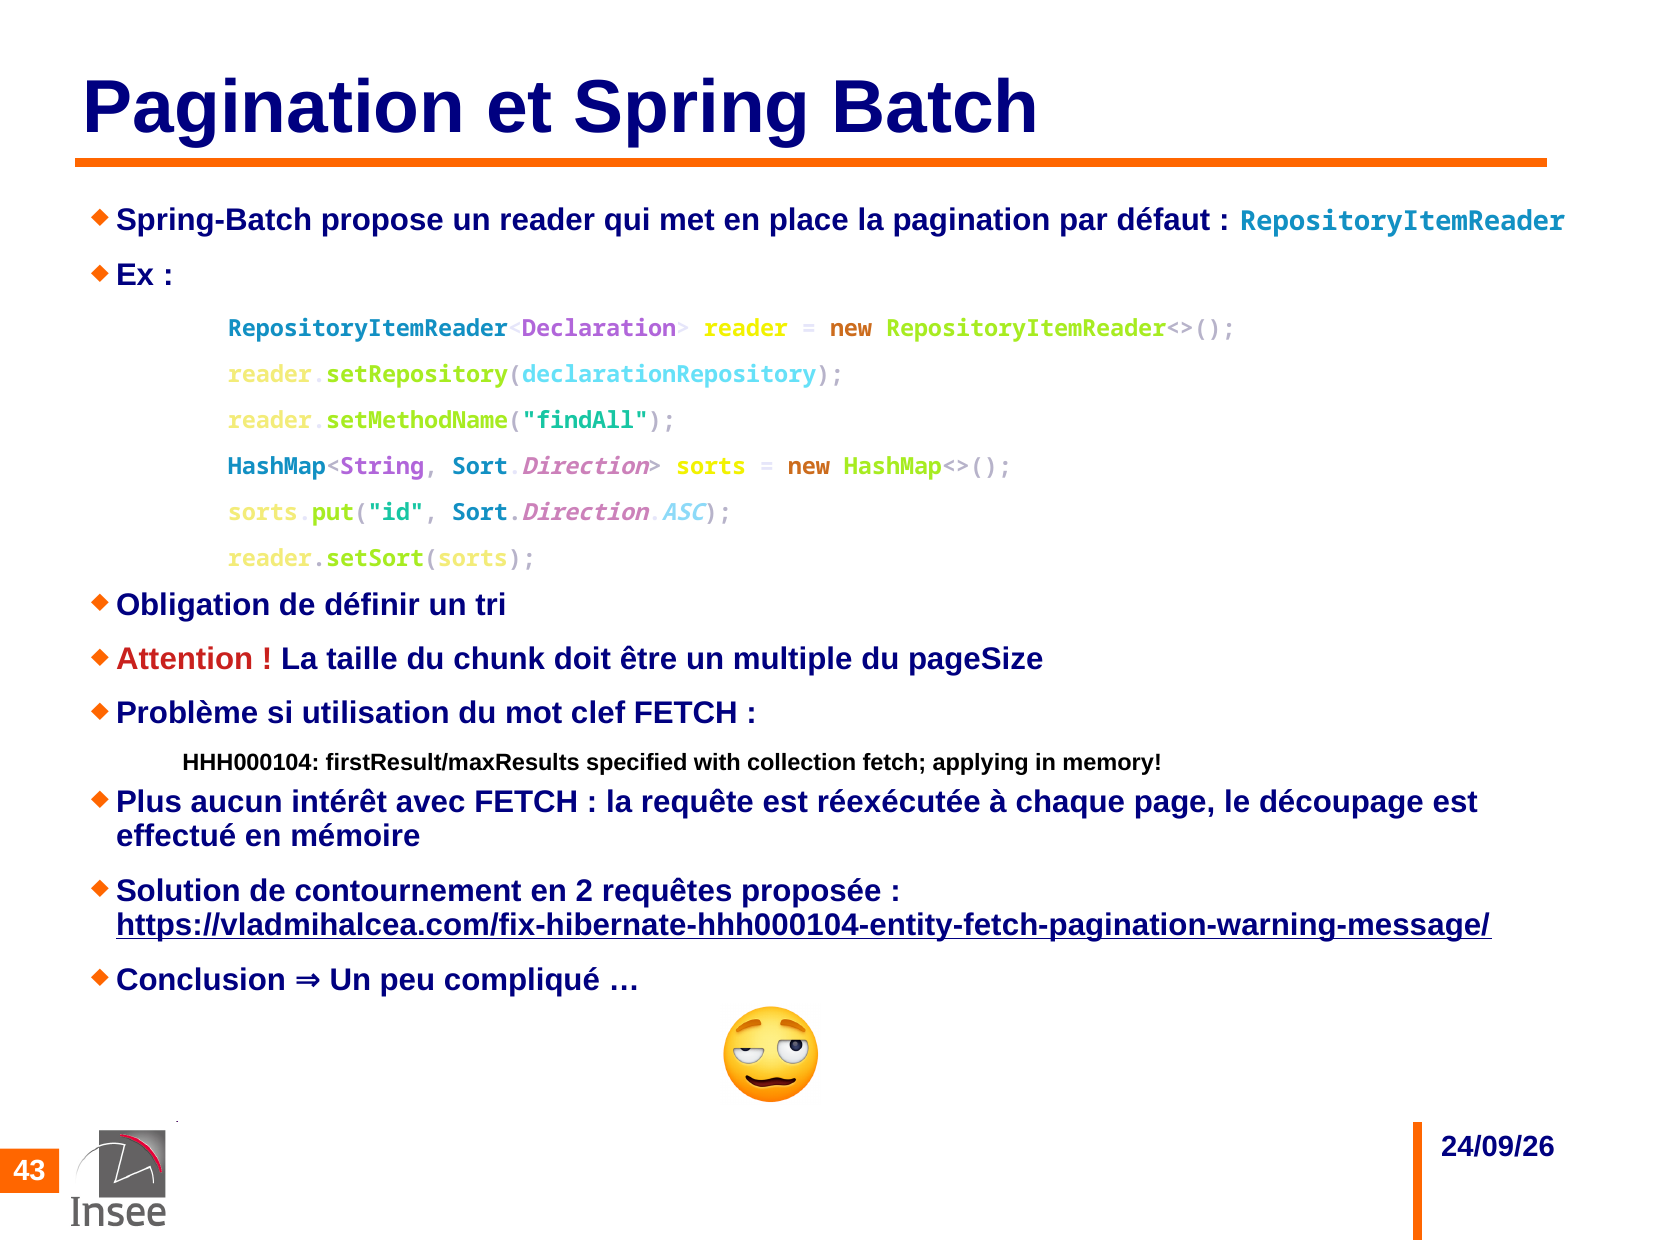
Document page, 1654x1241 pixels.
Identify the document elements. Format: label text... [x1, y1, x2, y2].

picture [720, 1003, 821, 1105]
picture [62, 1121, 178, 1241]
list Spring-Batch propose un reader qui met en place la pagination par défaut : RepositoryItemReader Ex : RepositoryItemReader<Declaration> reader = new RepositoryItemReader<>(); reader.setRepository(declarationRepository); reader.setMethodName("findAll"); HashMap<String, Sort.Direction> sorts = new HashMap<>(); sorts.put("id", Sort.Direction.ASC); reader.setSort(sorts); Obligation de définir un tri Attention ! La taille du chunk doit être un multiple du pageSize Problème si utilisation du mot clef FETCH : HHH000104: firstResult/maxResults specified with collection fetch; applying in memory! Plus aucun intérêt avec FETCH : la requête est réexécutée à chaque page, le découpage est effectué en mémoire Solution de contournement en 2 requêtes proposée : https://vladmihalcea.com/fix-hibernate-hhh000104-entity-fetch-pagination-warning-message/ Conclusion ⇒ Un peu compliqué … [82, 200, 1571, 1052]
title Pagination et Spring Batch [82, 49, 1619, 163]
